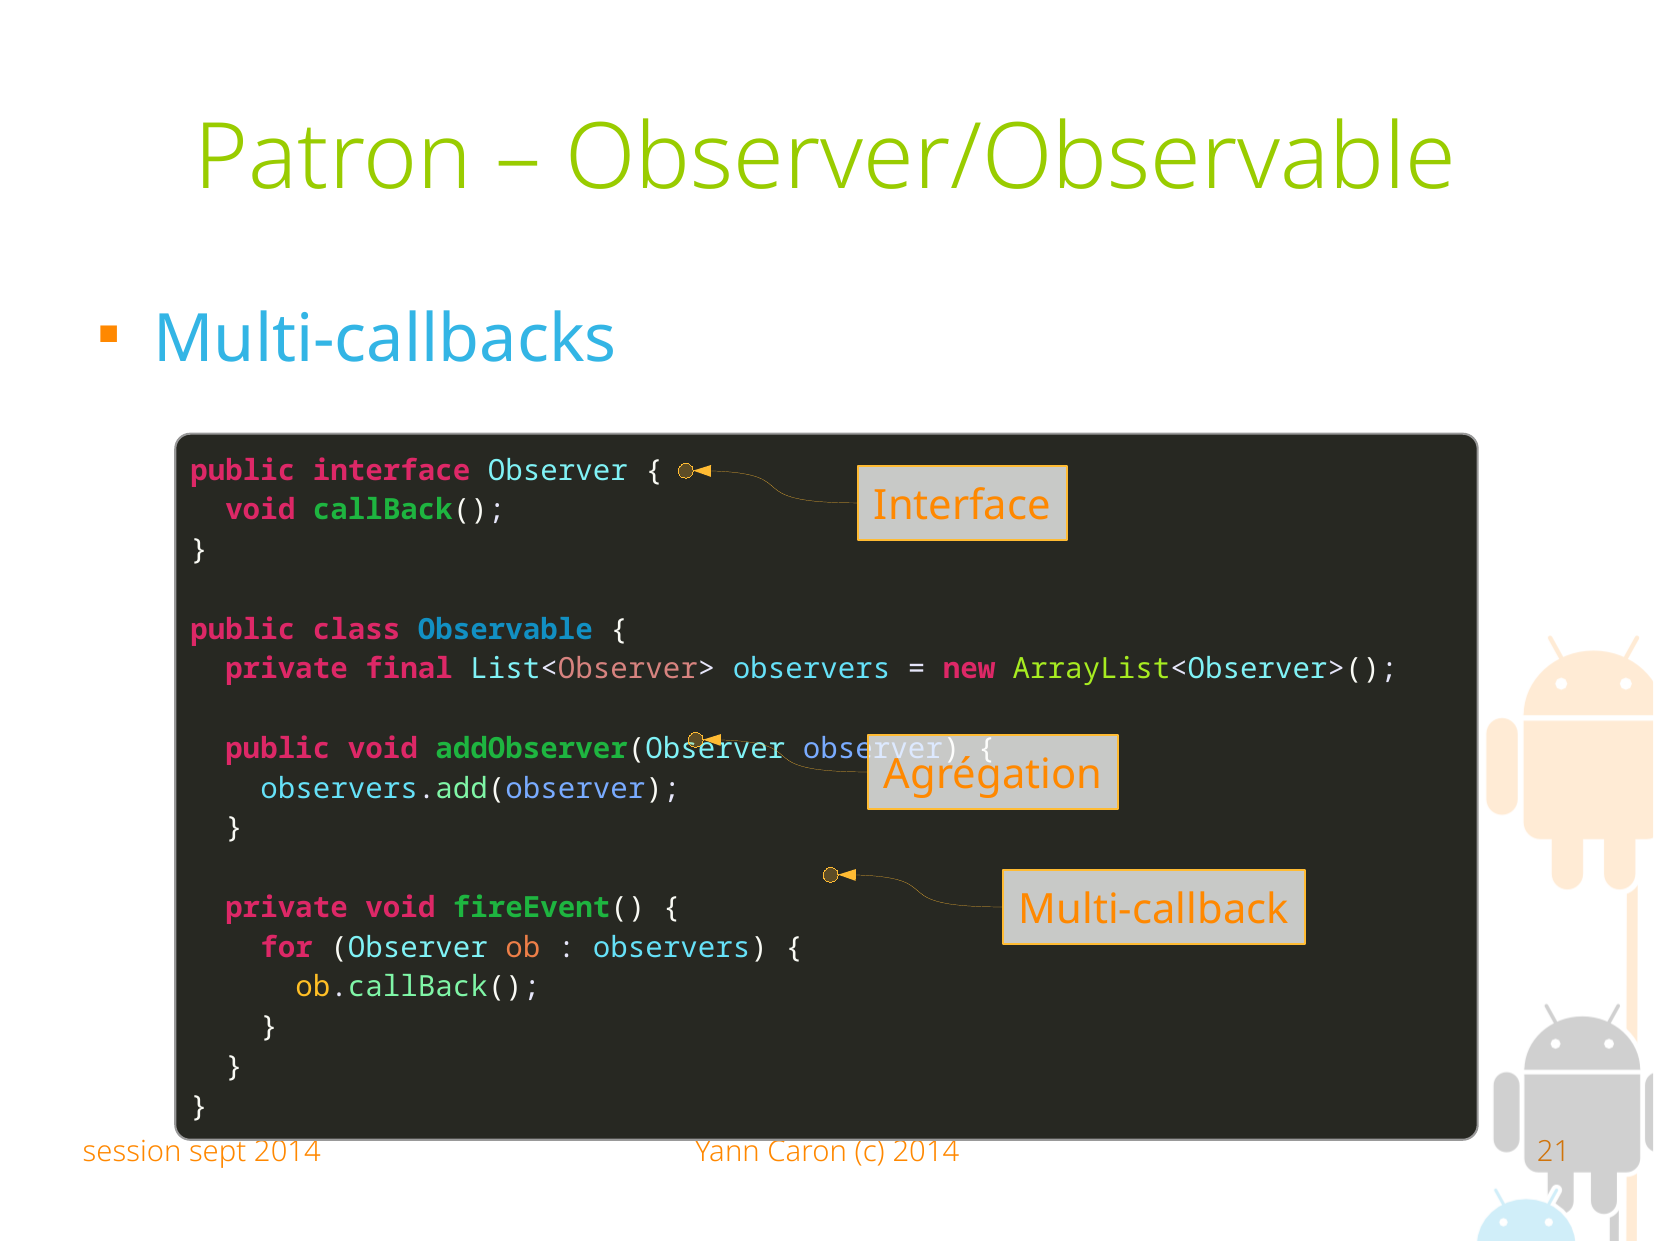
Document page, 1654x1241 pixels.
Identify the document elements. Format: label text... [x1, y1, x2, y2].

picture [240, 423, 1654, 1241]
text_box Interface [858, 466, 1056, 532]
text_box [688, 732, 704, 748]
title Patron – Observer/Observable [82, 49, 1571, 257]
text_box [678, 463, 694, 479]
list Multi-callbacks [82, 290, 1571, 391]
text_box public interface Observer { void callBack(); } public class Observable { private final List<Observer> observers = new ArrayList<Observer>(); public void addObserver(Observer observer) { observers.add(observer); } private void fireEvent() { for (Observer ob : observers) { ob.callBack(); } } } [175, 433, 1478, 1047]
text_box Agrégation [868, 735, 1104, 801]
text_box [823, 867, 839, 883]
text_box Multi-callback [1003, 870, 1295, 936]
